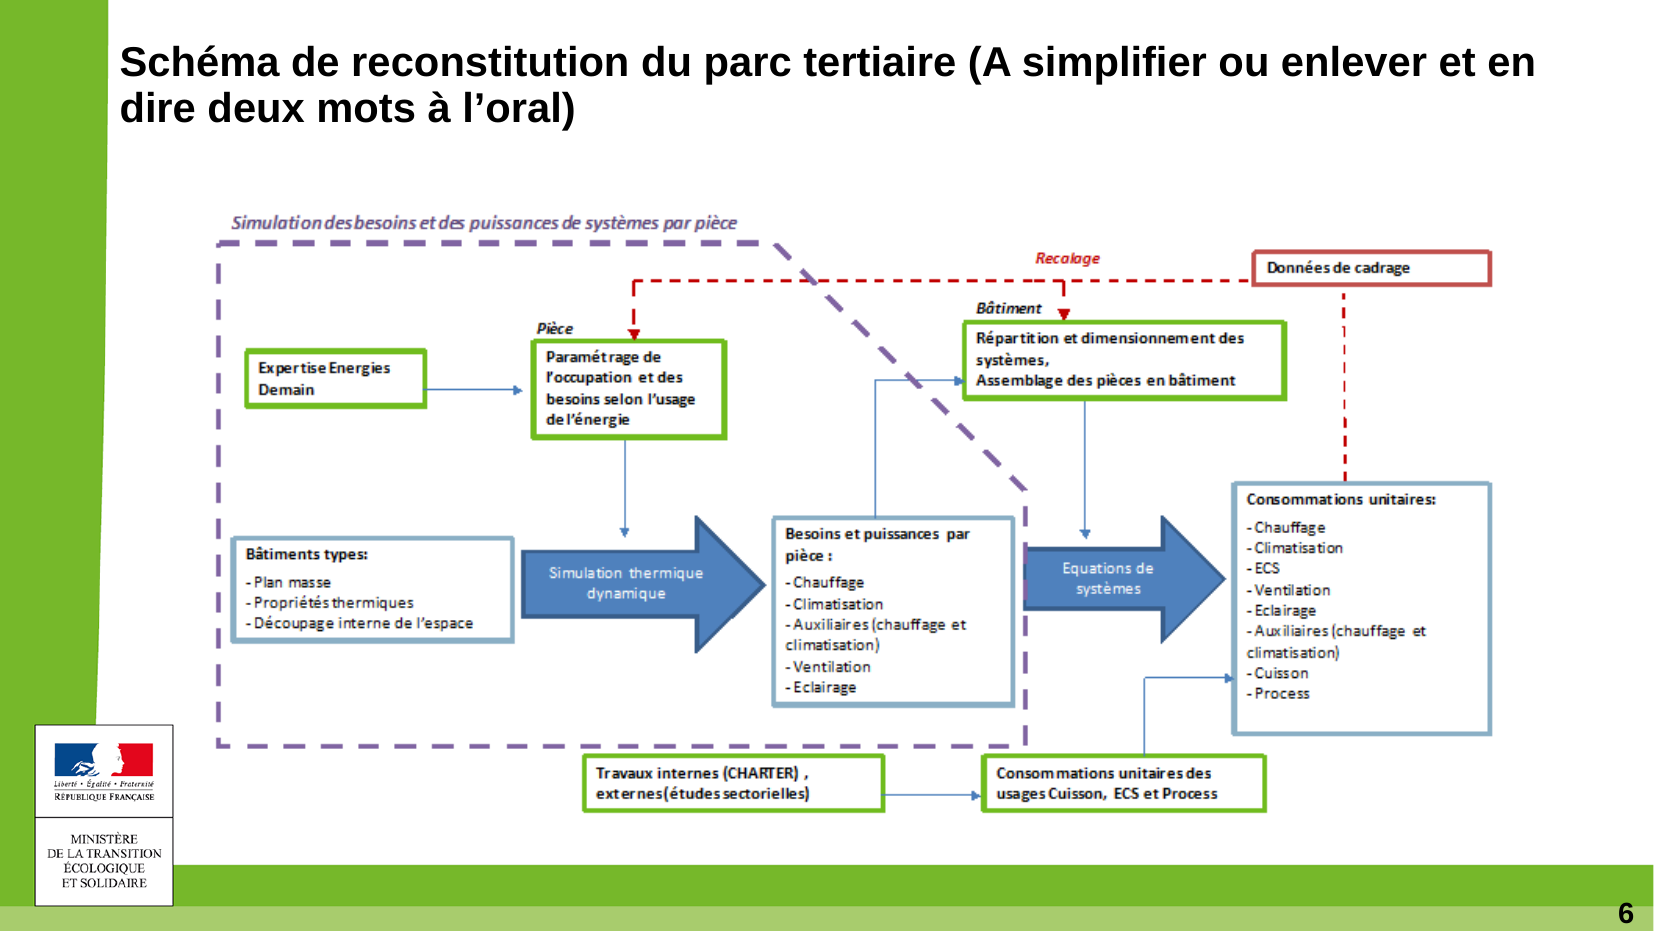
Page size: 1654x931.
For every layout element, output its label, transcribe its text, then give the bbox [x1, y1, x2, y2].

title Schéma de reconstitution du parc tertiaire (A simplifier ou enlever et en dire deux mots à l’oral) [119, 25, 1608, 145]
picture [0, 0, 1654, 931]
list [186, 123, 1517, 837]
